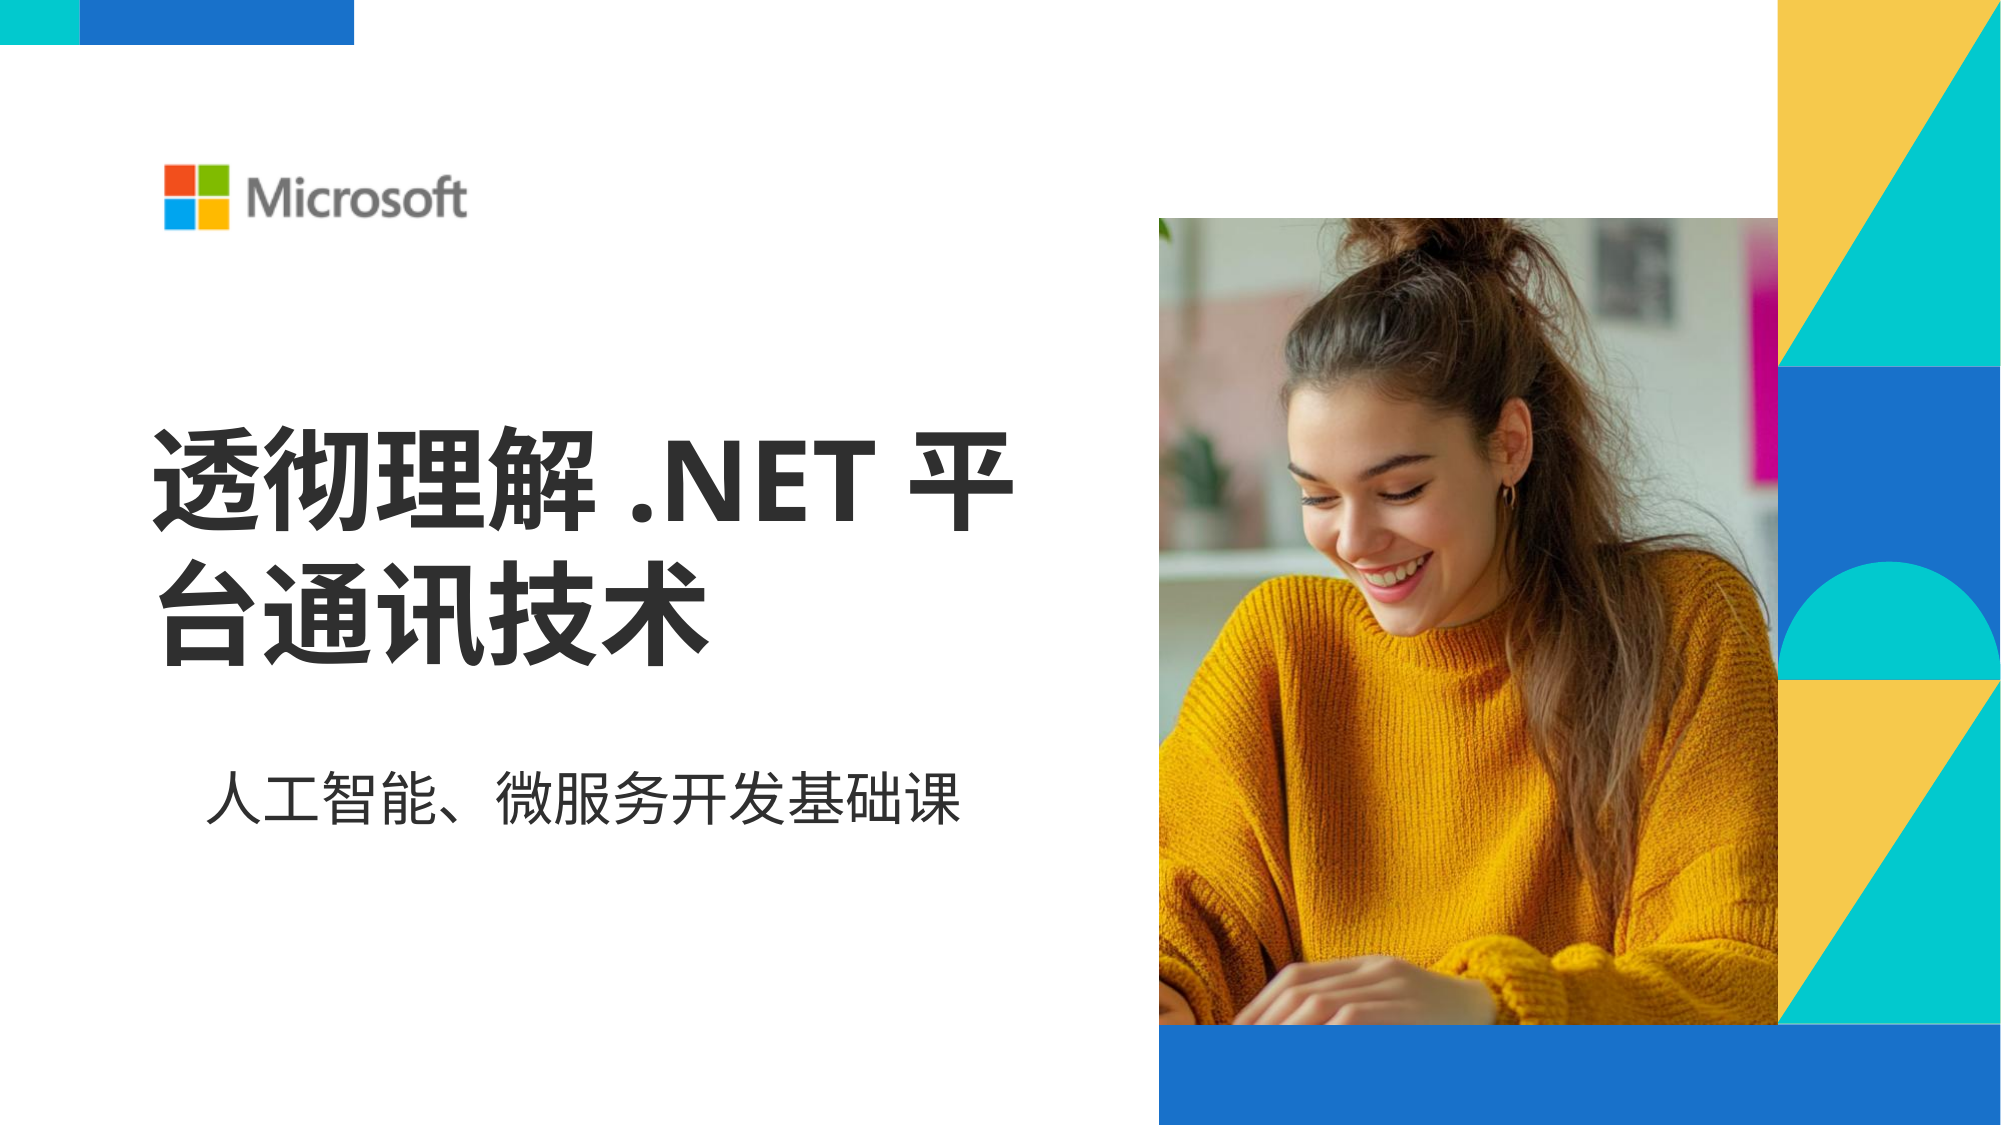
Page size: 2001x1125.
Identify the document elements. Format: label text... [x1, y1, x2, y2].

picture [83, 125, 547, 273]
subtitle 人工智能、微服务开发基础课 [89, 761, 1077, 862]
picture [1159, 218, 1778, 1025]
title 透彻理解.NET平台通讯技术 [149, 79, 1105, 680]
